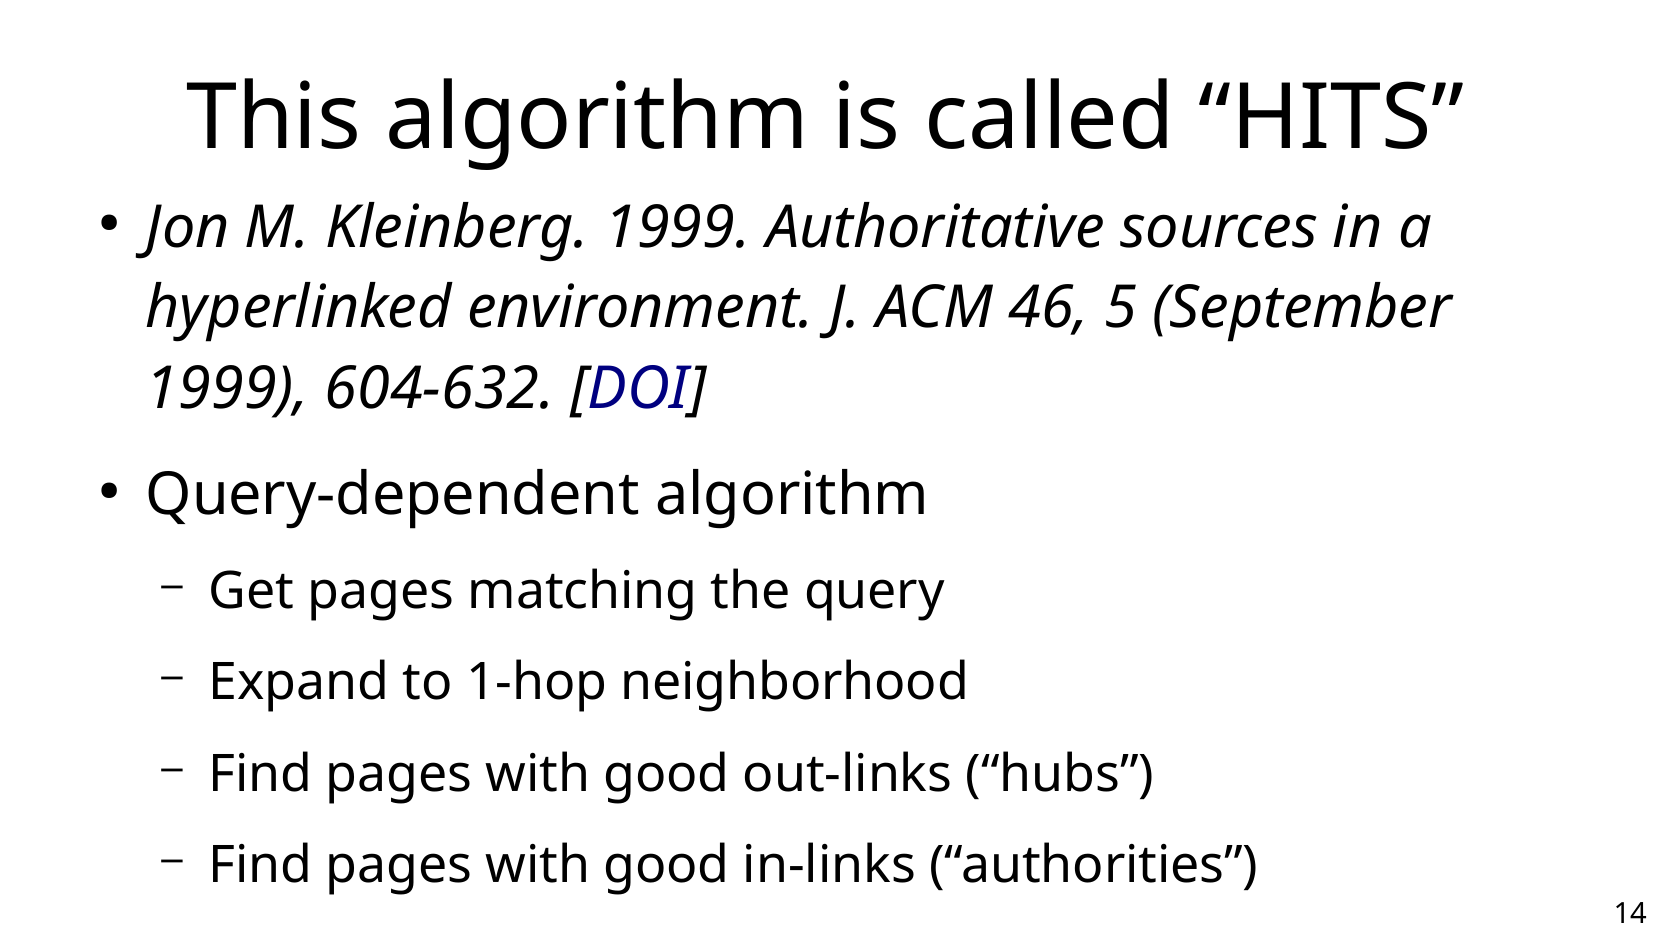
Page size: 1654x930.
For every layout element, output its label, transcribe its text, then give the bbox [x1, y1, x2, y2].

title This algorithm is called “HITS” [82, 1, 1571, 183]
list Jon M. Kleinberg. 1999. Authoritative sources in a hyperlinked environment. J. ACM 46, 5 (September 1999), 604-632. [DOI] Query-dependent algorithm Get pages matching the query Expand to 1-hop neighborhood Find pages with good out-links (“hubs”) Find pages with good in-links (“authorities”) [82, 183, 1571, 904]
